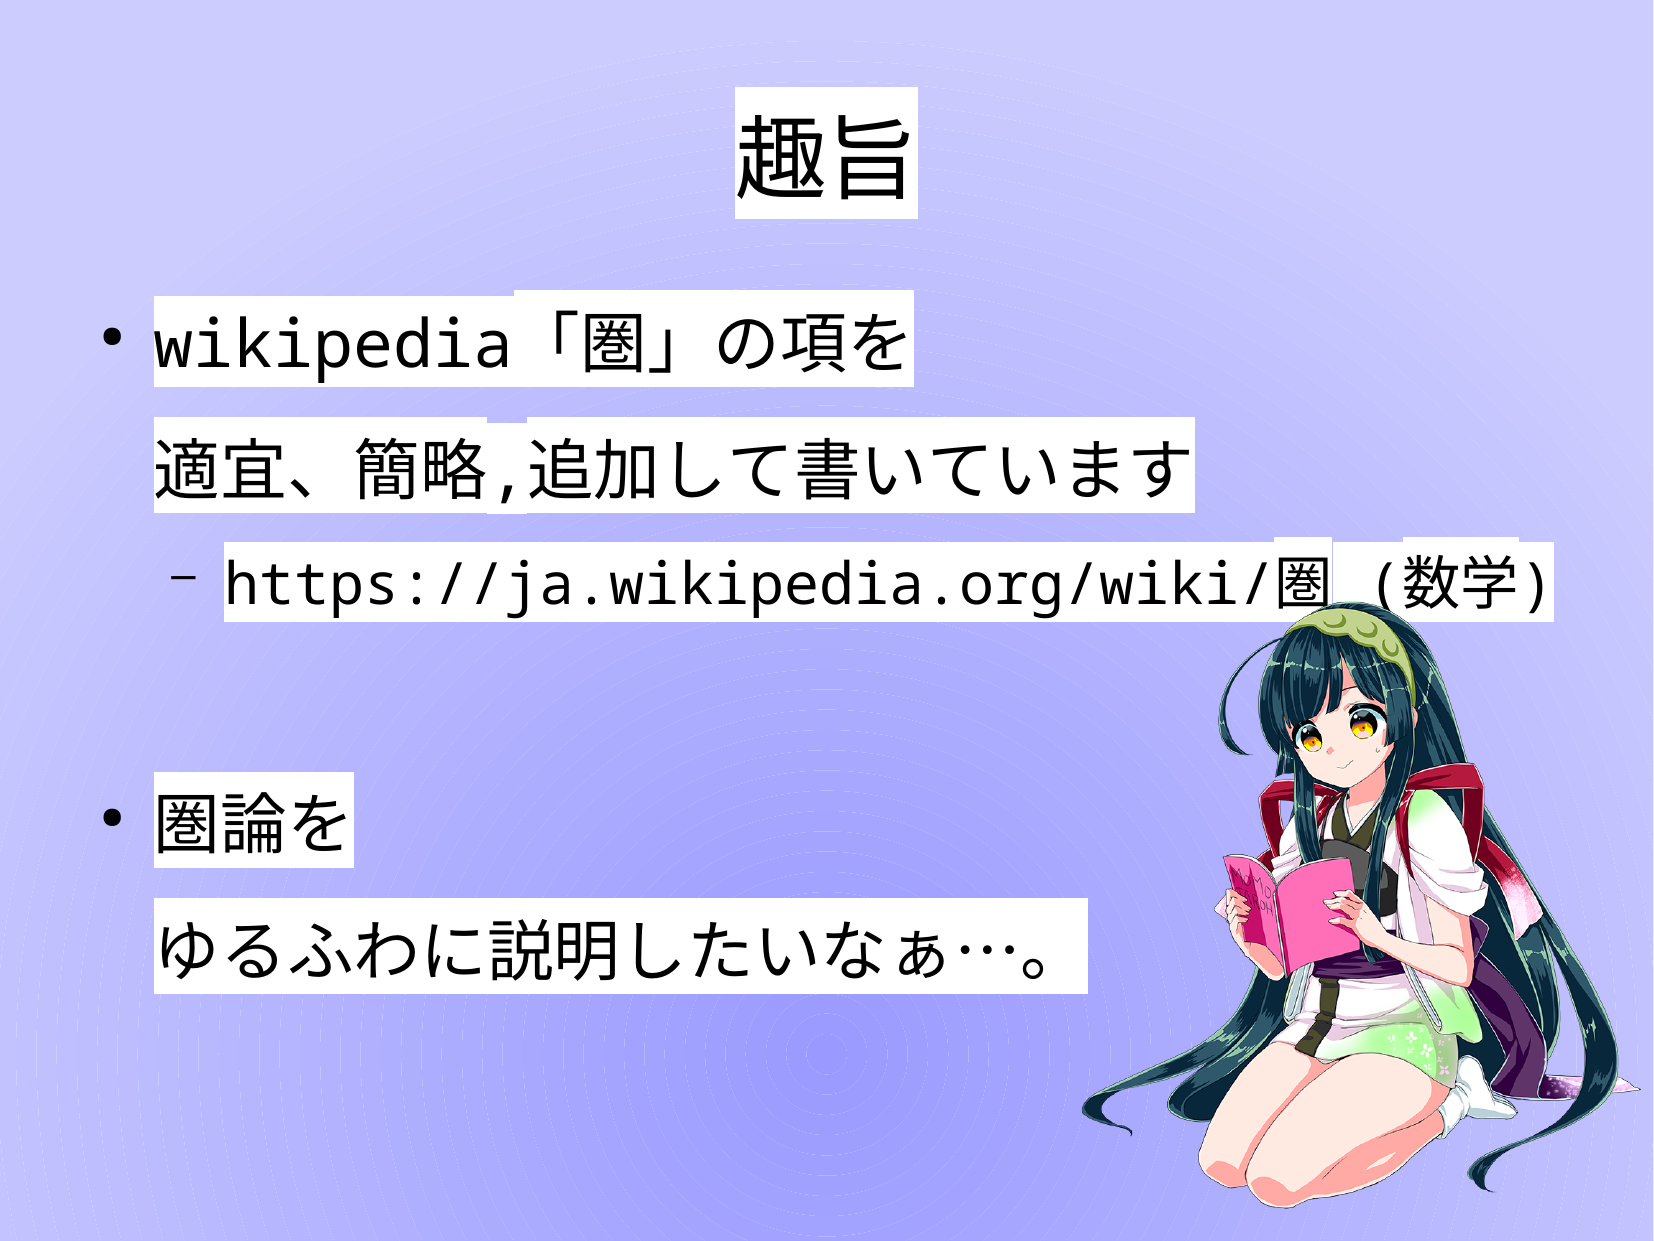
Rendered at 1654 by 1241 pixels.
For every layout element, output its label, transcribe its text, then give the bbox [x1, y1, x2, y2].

list wikipedia「圏」の項を 適宜、簡略,追加して書いています https://ja.wikipedia.org/wiki/圏_(数学) 圏論を ゆるふわに説明したいなぁ…。 [82, 290, 1571, 1010]
picture [1071, 566, 1646, 1241]
title 趣旨 [82, 49, 1571, 257]
